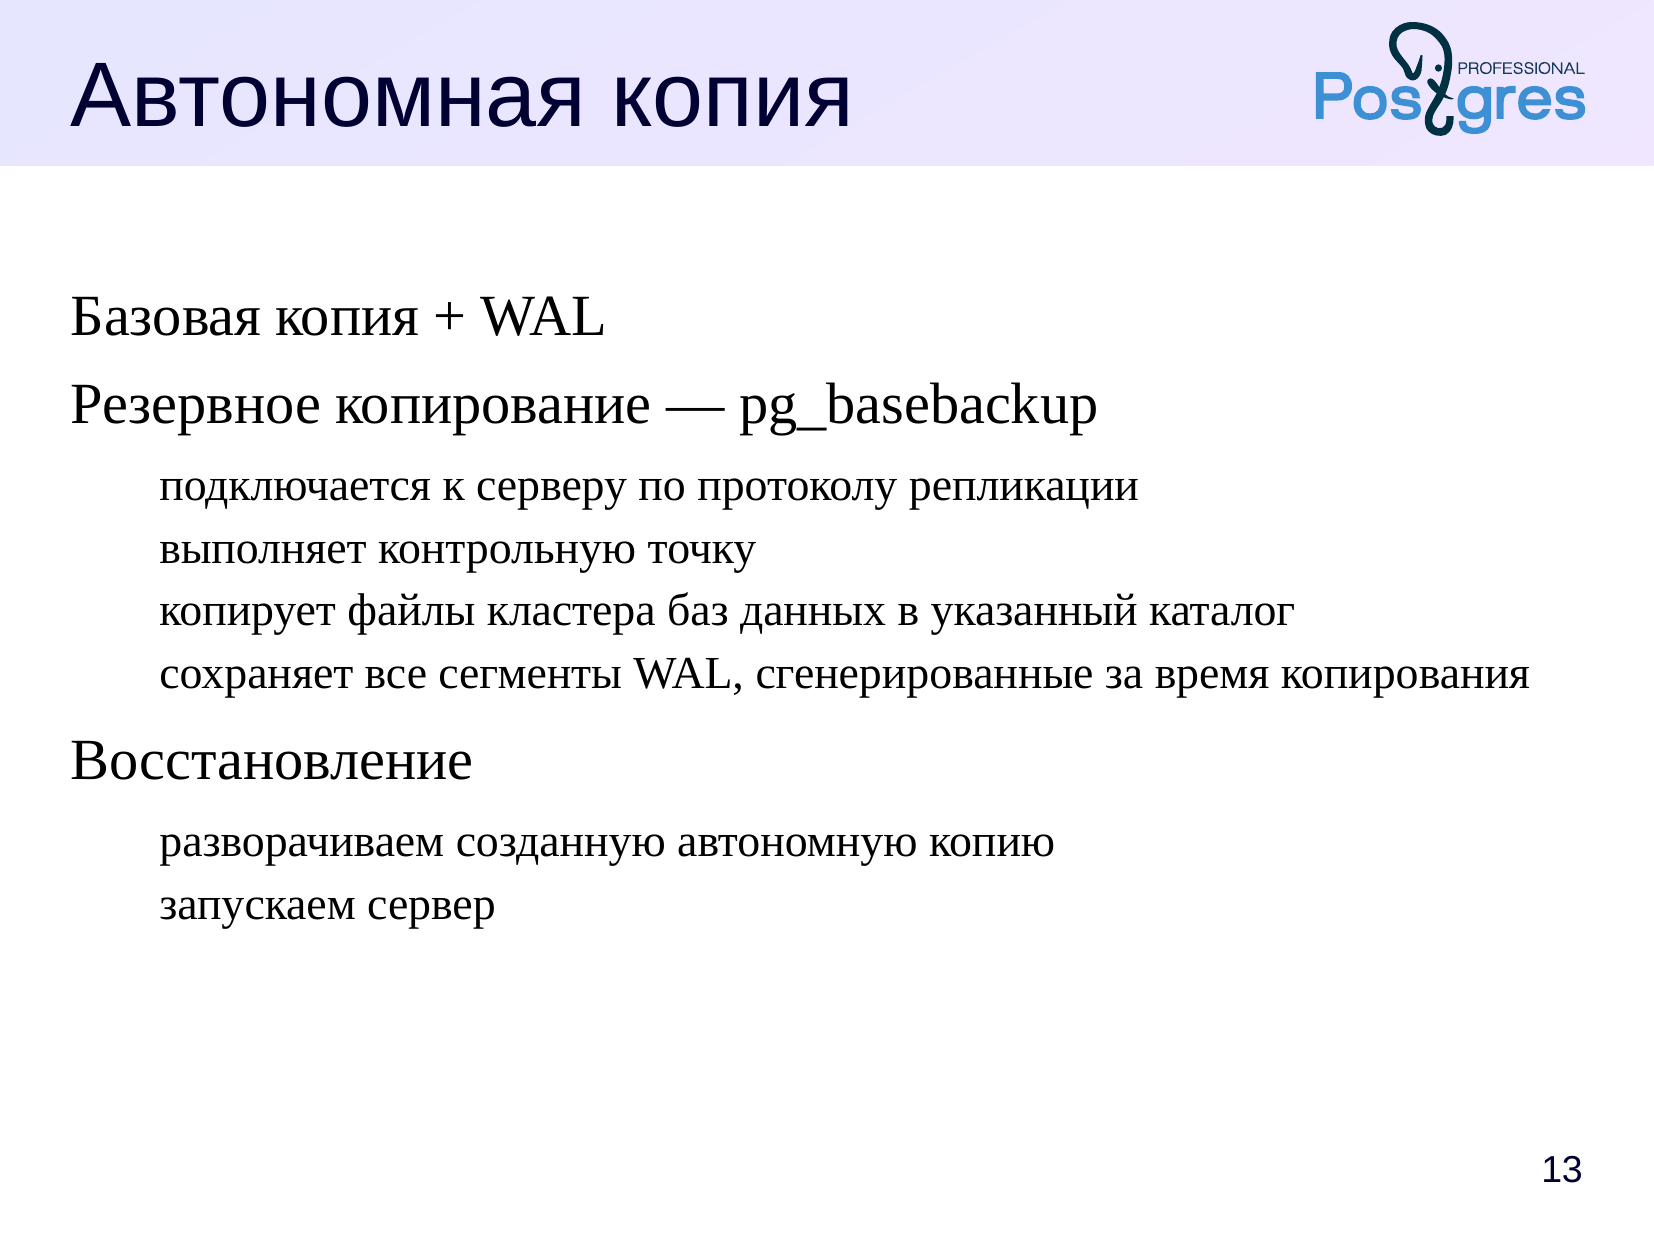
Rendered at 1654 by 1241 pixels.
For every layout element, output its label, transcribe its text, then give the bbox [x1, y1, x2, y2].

list Базовая копия + WAL Резервное копирование — pg_basebackup подключается к серверу по протоколу репликации выполняет контрольную точку копирует файлы кластера баз данных в указанный каталог сохраняет все сегменты WAL, сгенерированные за время копирования Восстановление разворачиваем созданную автономную копию запускаем сервер [70, 283, 1583, 1134]
title Автономная копия [70, 43, 1241, 147]
